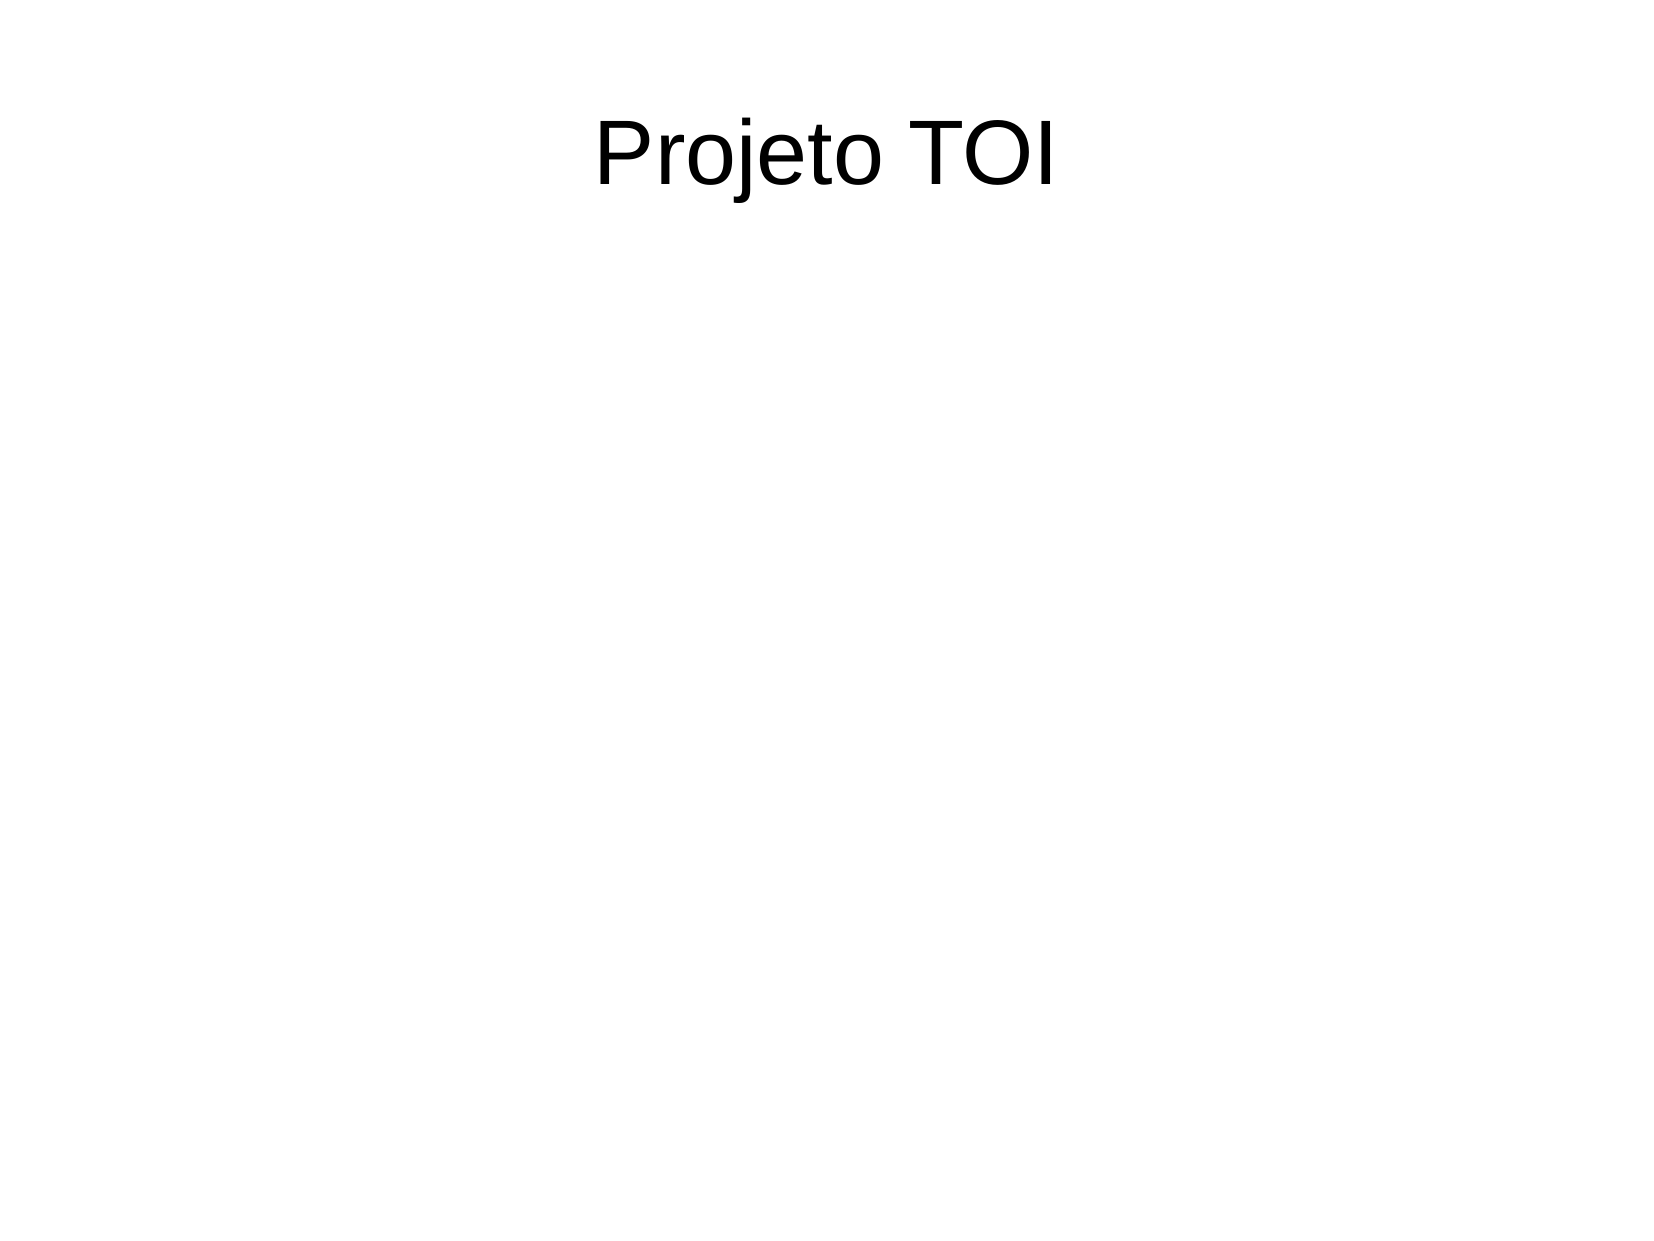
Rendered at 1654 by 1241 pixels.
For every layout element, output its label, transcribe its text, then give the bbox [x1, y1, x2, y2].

title Projeto TOI [82, 49, 1571, 257]
